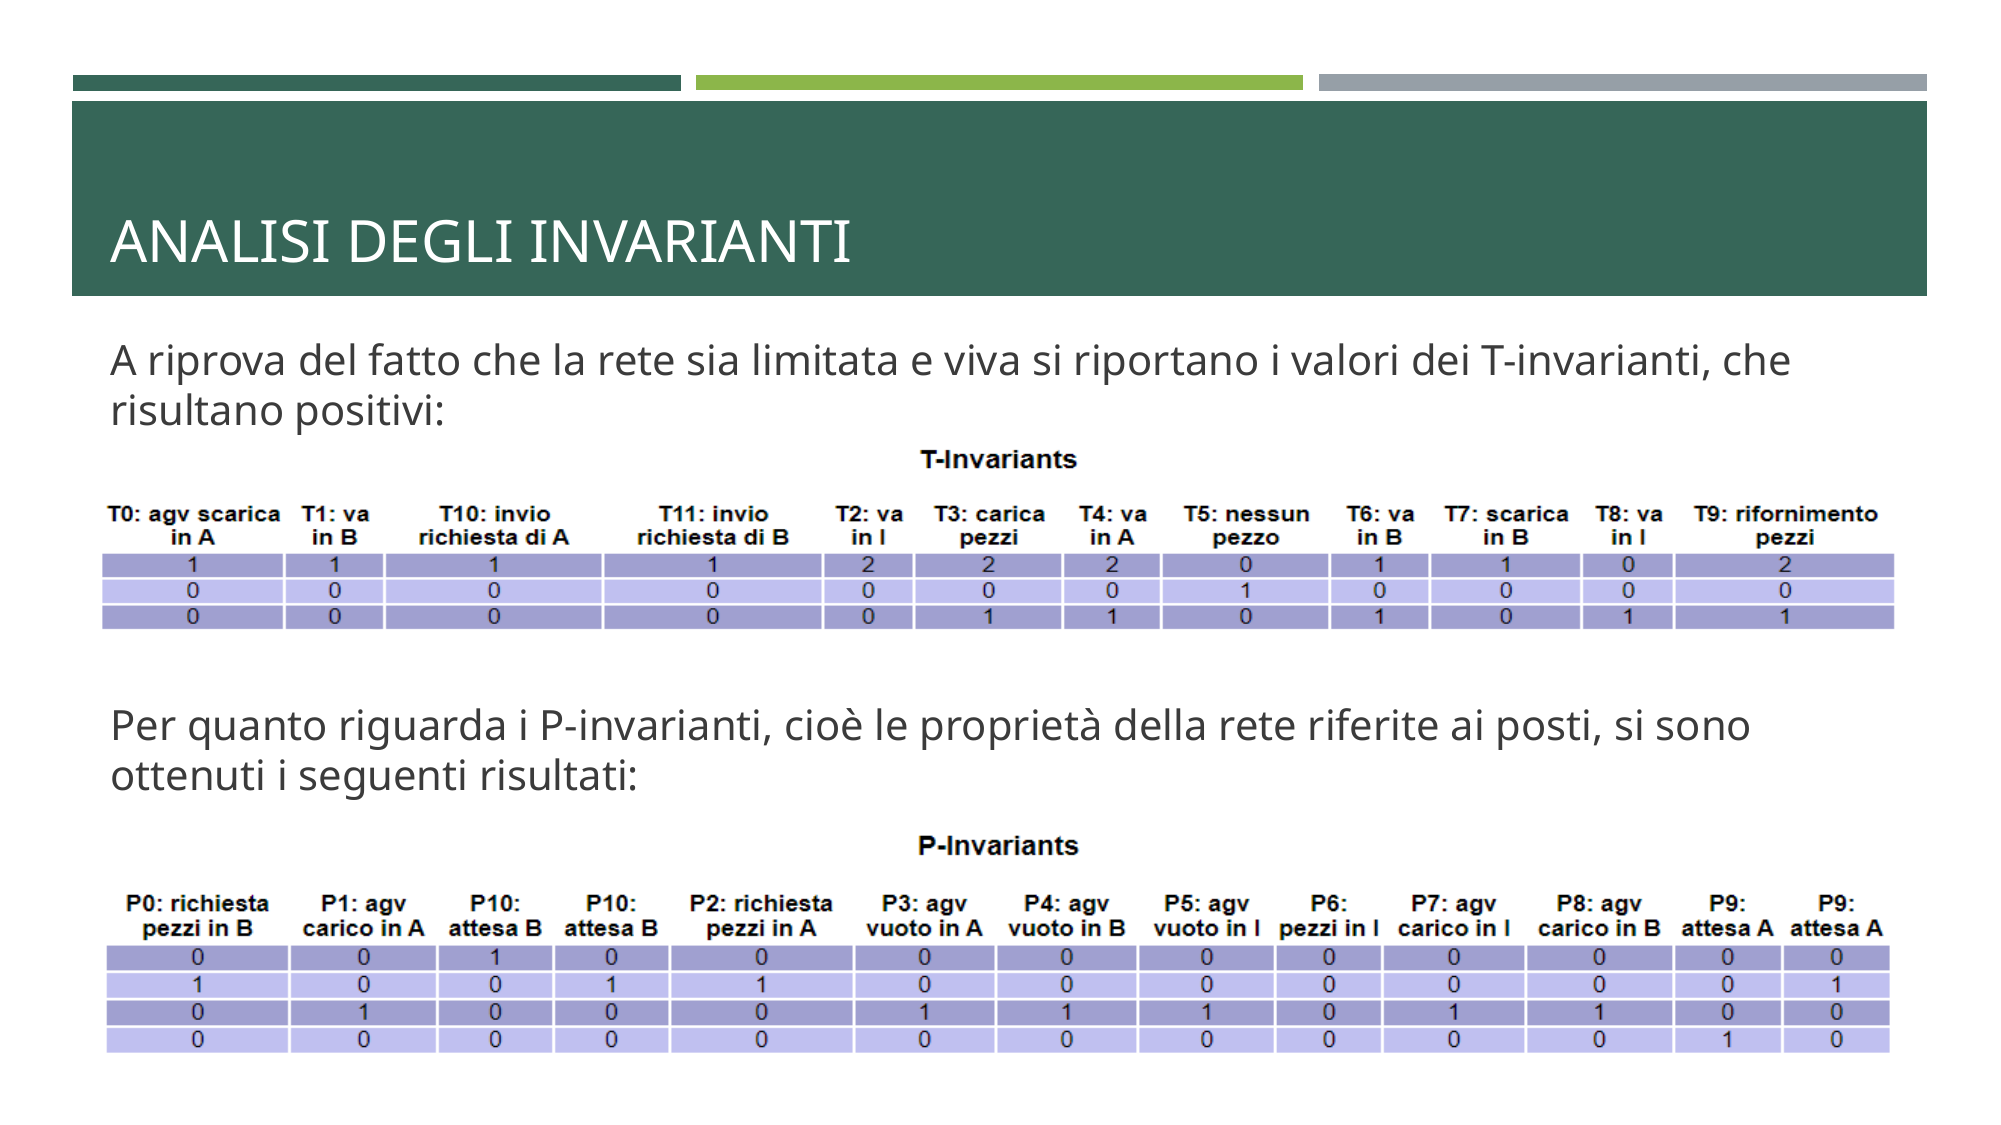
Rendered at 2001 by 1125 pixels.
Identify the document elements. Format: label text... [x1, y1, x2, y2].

picture [95, 443, 1905, 634]
text_box A riprova del fatto che la rete sia limitata e viva si riportano i valori dei T-invarianti, che risultano positivi: [95, 326, 1905, 443]
text_box Per quanto riguarda i P-invarianti, cioè le proprietà della rete riferite ai posti, si sono ottenuti i seguenti risultati: [95, 691, 1905, 808]
picture [95, 828, 1905, 1057]
title Analisi degli invarianti [95, 115, 1905, 282]
